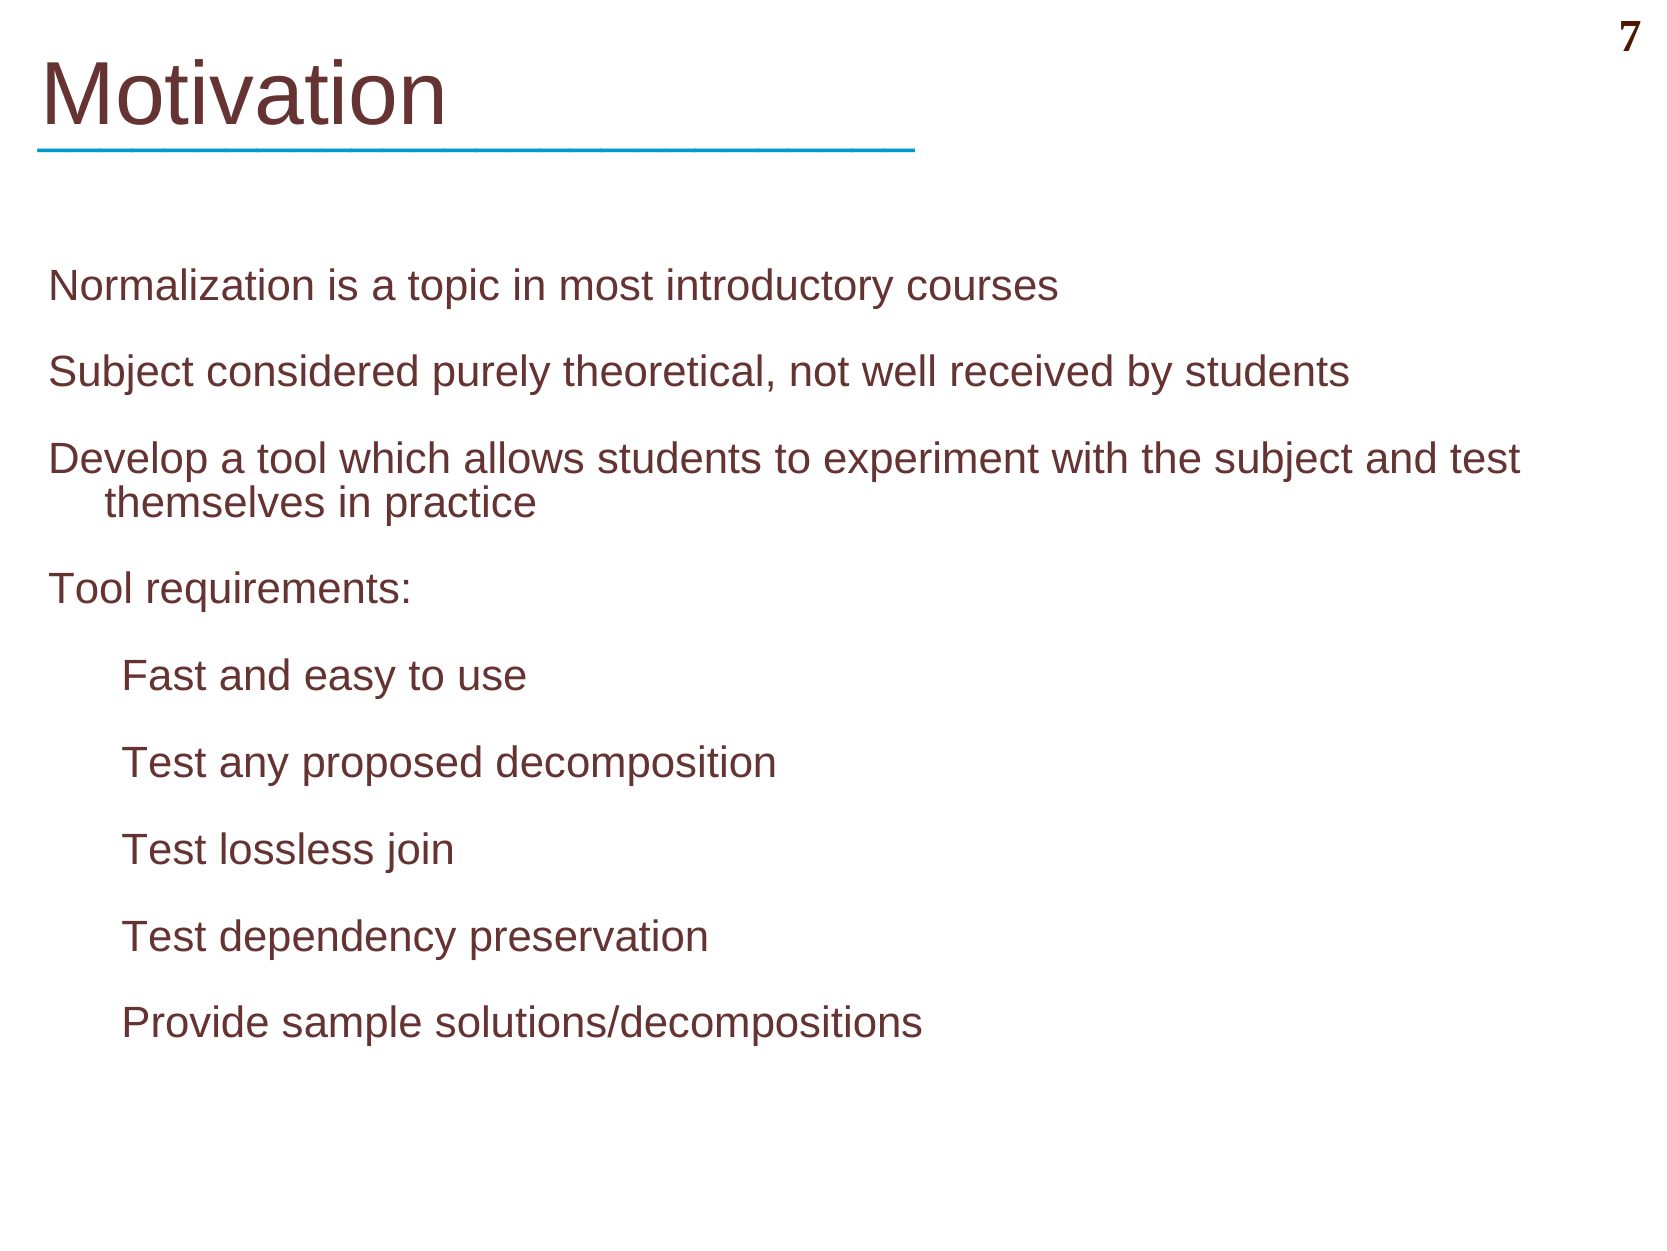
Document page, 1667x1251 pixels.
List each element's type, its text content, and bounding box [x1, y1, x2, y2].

list Normalization is a topic in most introductory courses Subject considered purely theoretical, not well received by students Develop a tool which allows students to experiment with the subject and test themselves in practice Tool requirements: Fast and easy to use Test any proposed decomposition Test lossless join Test dependency preservation Provide sample solutions/decompositions [29, 206, 1625, 1204]
title Motivation [40, 50, 1627, 201]
text_box ____________________________ [38, 95, 940, 154]
